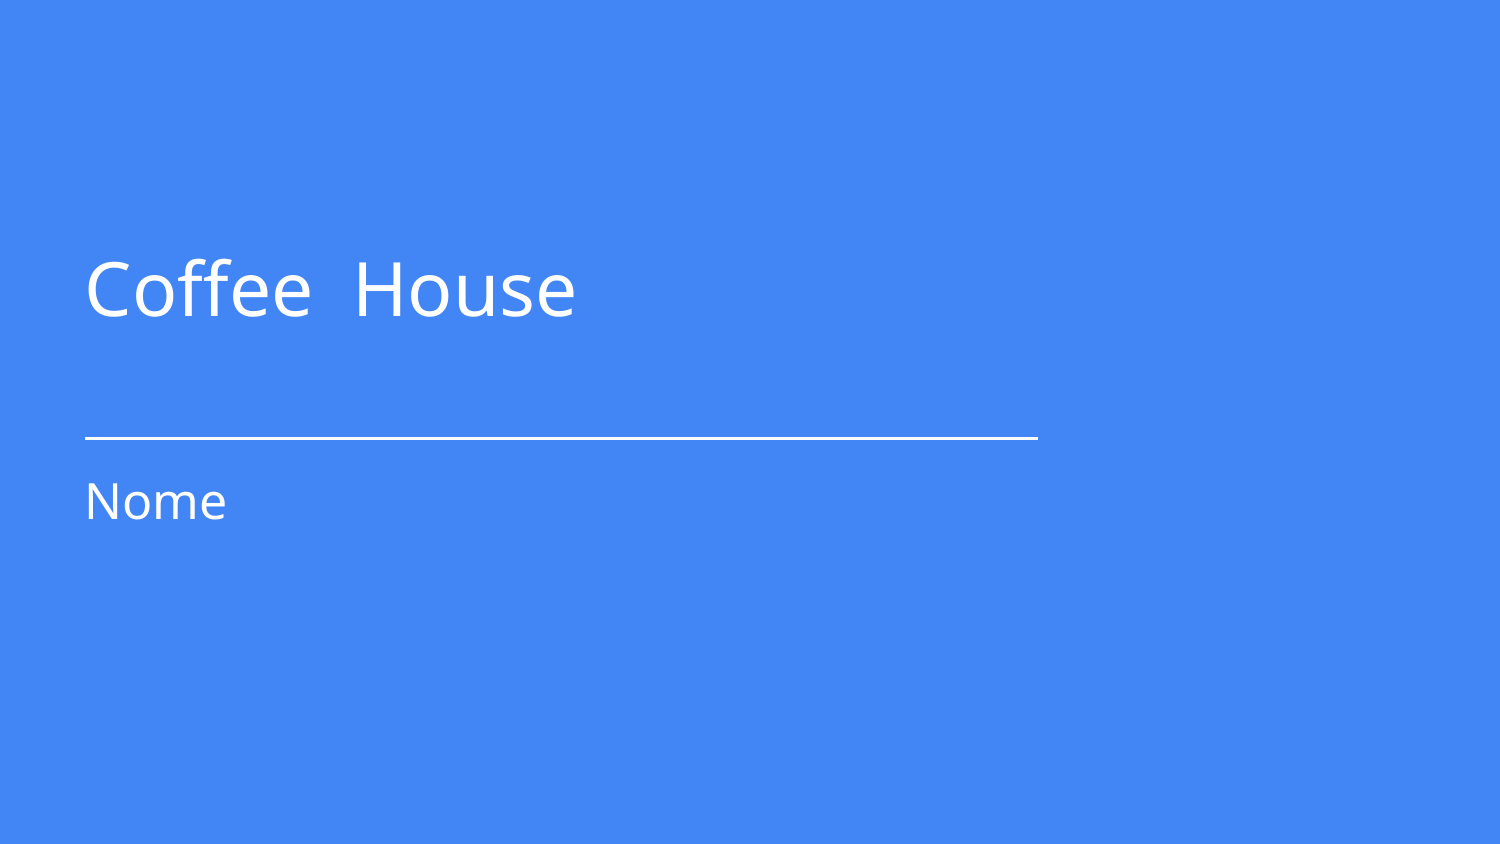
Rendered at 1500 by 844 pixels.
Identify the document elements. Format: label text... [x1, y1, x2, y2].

text_box Coffee House [84, 225, 1230, 437]
text_box Nome [84, 454, 894, 545]
